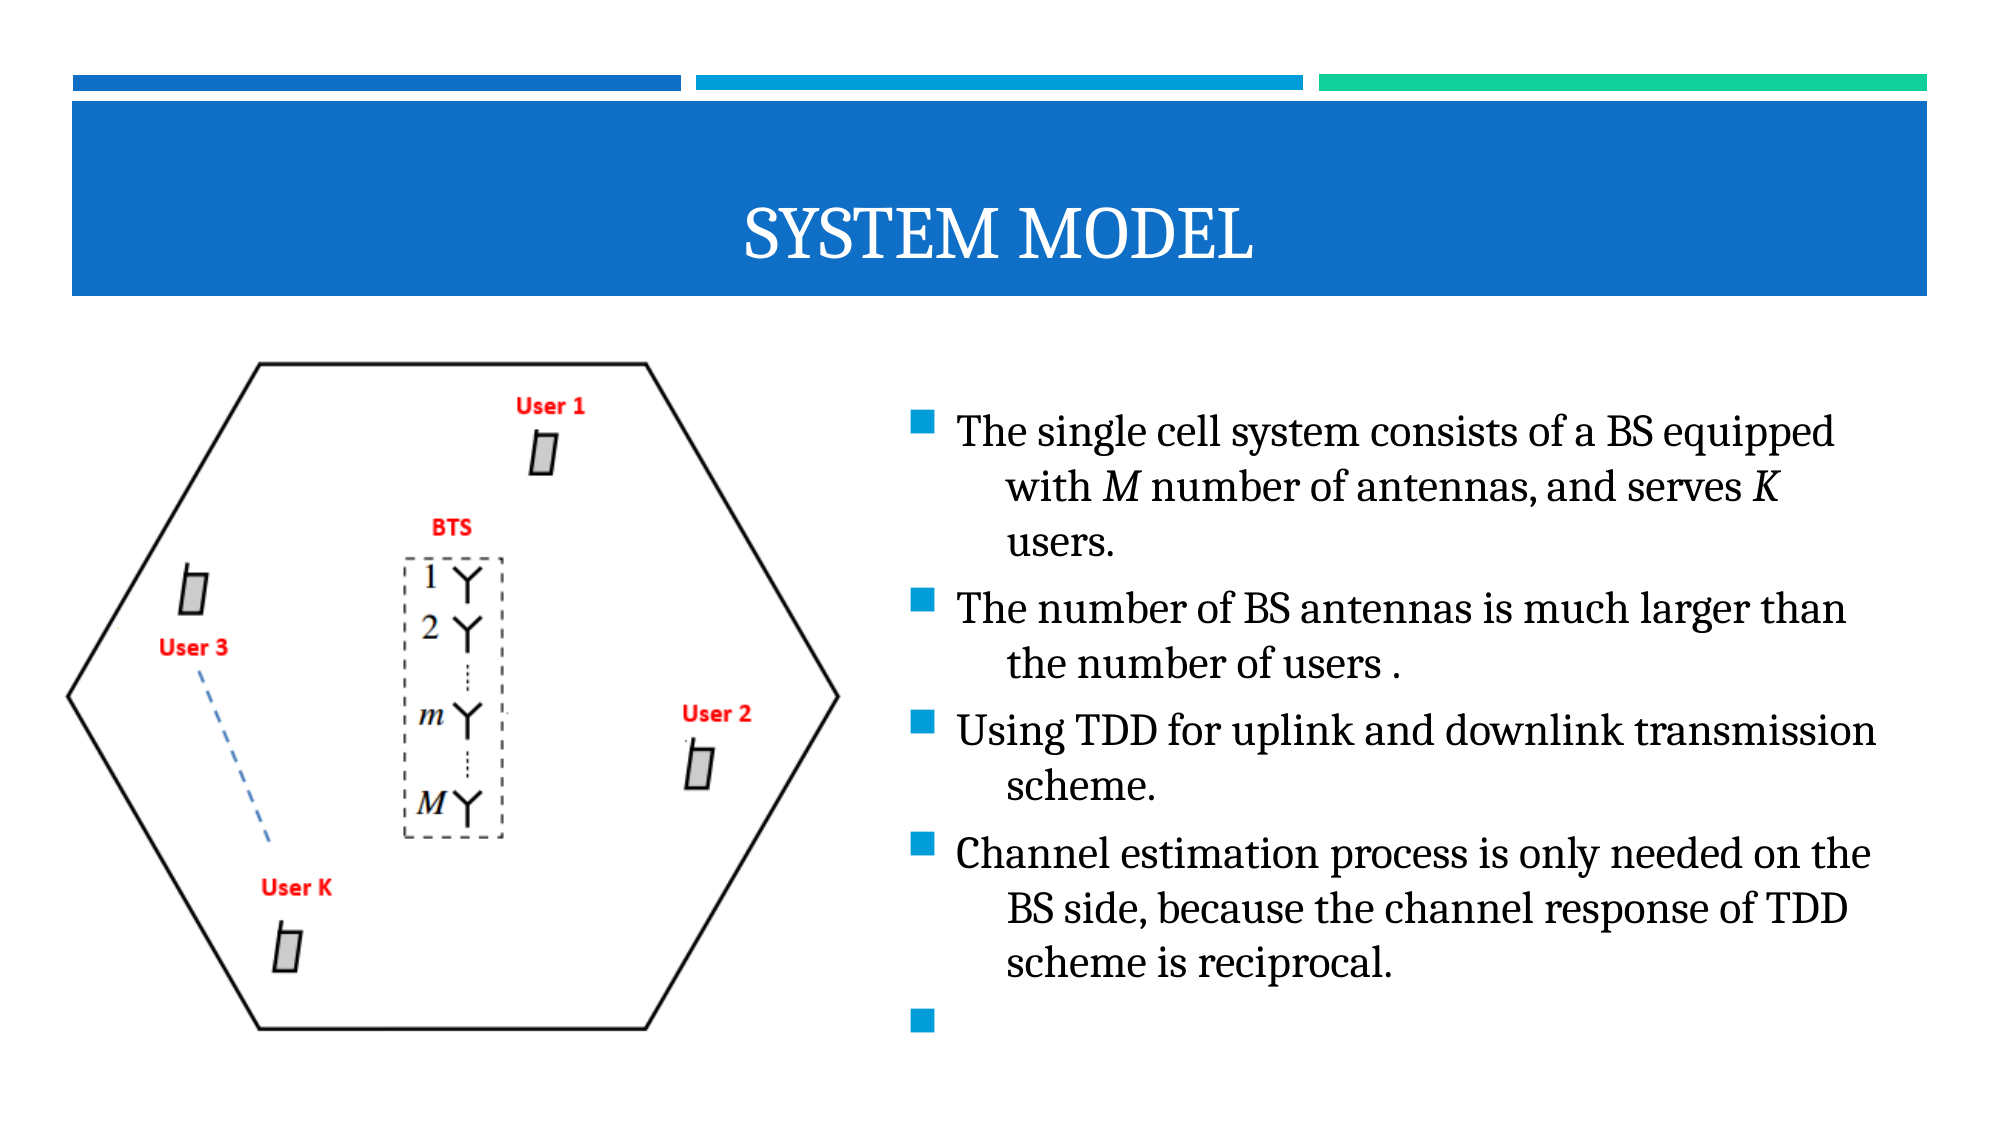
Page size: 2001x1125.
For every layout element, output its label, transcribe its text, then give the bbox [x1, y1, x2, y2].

list The single cell system consists of a BS equipped with M number of antennas, and serves K users. The number of BS antennas is much larger than the number of users . Using TDD for uplink and downlink transmission scheme. Channel estimation process is only needed on the BS side, because the channel response of TDD scheme is reciprocal. [891, 357, 1905, 1098]
title SYSTEM MODEL [95, 115, 1905, 282]
picture [36, 342, 847, 1042]
